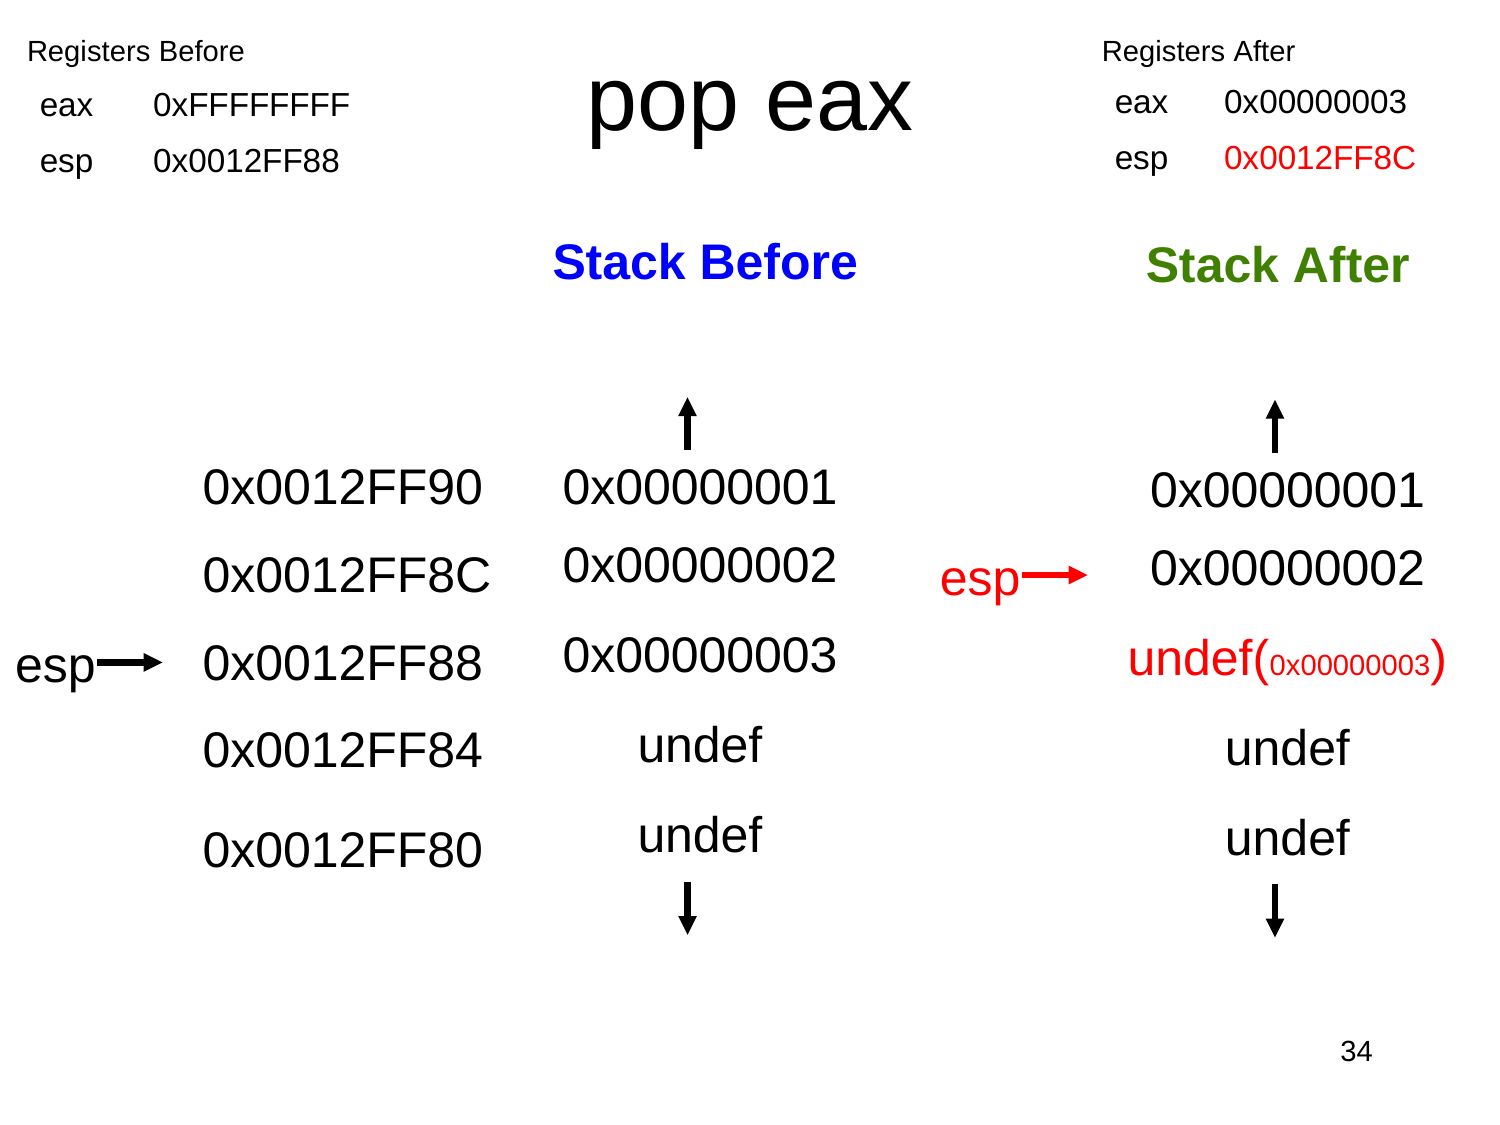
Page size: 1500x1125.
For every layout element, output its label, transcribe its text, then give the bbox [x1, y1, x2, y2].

table_cell 0x0012FF88 [138, 131, 388, 187]
text_box Registers After [1087, 24, 1311, 76]
table_header 0x00000001 [1100, 450, 1475, 528]
text_box 0x0012FF80 [187, 809, 498, 886]
table_cell esp [1100, 128, 1209, 184]
table_header eax [1100, 76, 1209, 128]
text_box Stack After [1131, 224, 1425, 301]
text_box 0x0012FF84 [187, 709, 498, 786]
text_box <number> [1074, 1025, 1388, 1101]
table_cell esp [25, 131, 138, 187]
table_cell 0x00000003 [512, 615, 887, 705]
text_box Registers Before [12, 24, 261, 76]
table_cell 0x00000002 [1100, 528, 1475, 617]
table_cell undef(0x00000003) [1100, 617, 1475, 708]
table_cell undef [512, 795, 887, 885]
table_header 0xFFFFFFFF [138, 75, 388, 131]
text_box esp [0, 624, 111, 701]
table_cell 0x00000002 [512, 525, 887, 615]
text_box esp [925, 537, 1036, 613]
text_box Stack Before [537, 222, 873, 298]
text_box 0x0012FF8C [187, 534, 507, 611]
text_box 0x0012FF88 [187, 622, 498, 698]
table_header eax [25, 76, 138, 131]
table_cell 0x0012FF8C [1209, 128, 1450, 184]
table_cell undef [1100, 797, 1475, 887]
table_cell undef [512, 705, 887, 795]
title pop eax [112, 0, 1388, 188]
table_header 0x00000003 [1209, 73, 1450, 128]
table_cell undef [1100, 708, 1475, 797]
table_header 0x00000001 [512, 447, 887, 525]
text_box 0x0012FF90 [187, 447, 498, 523]
